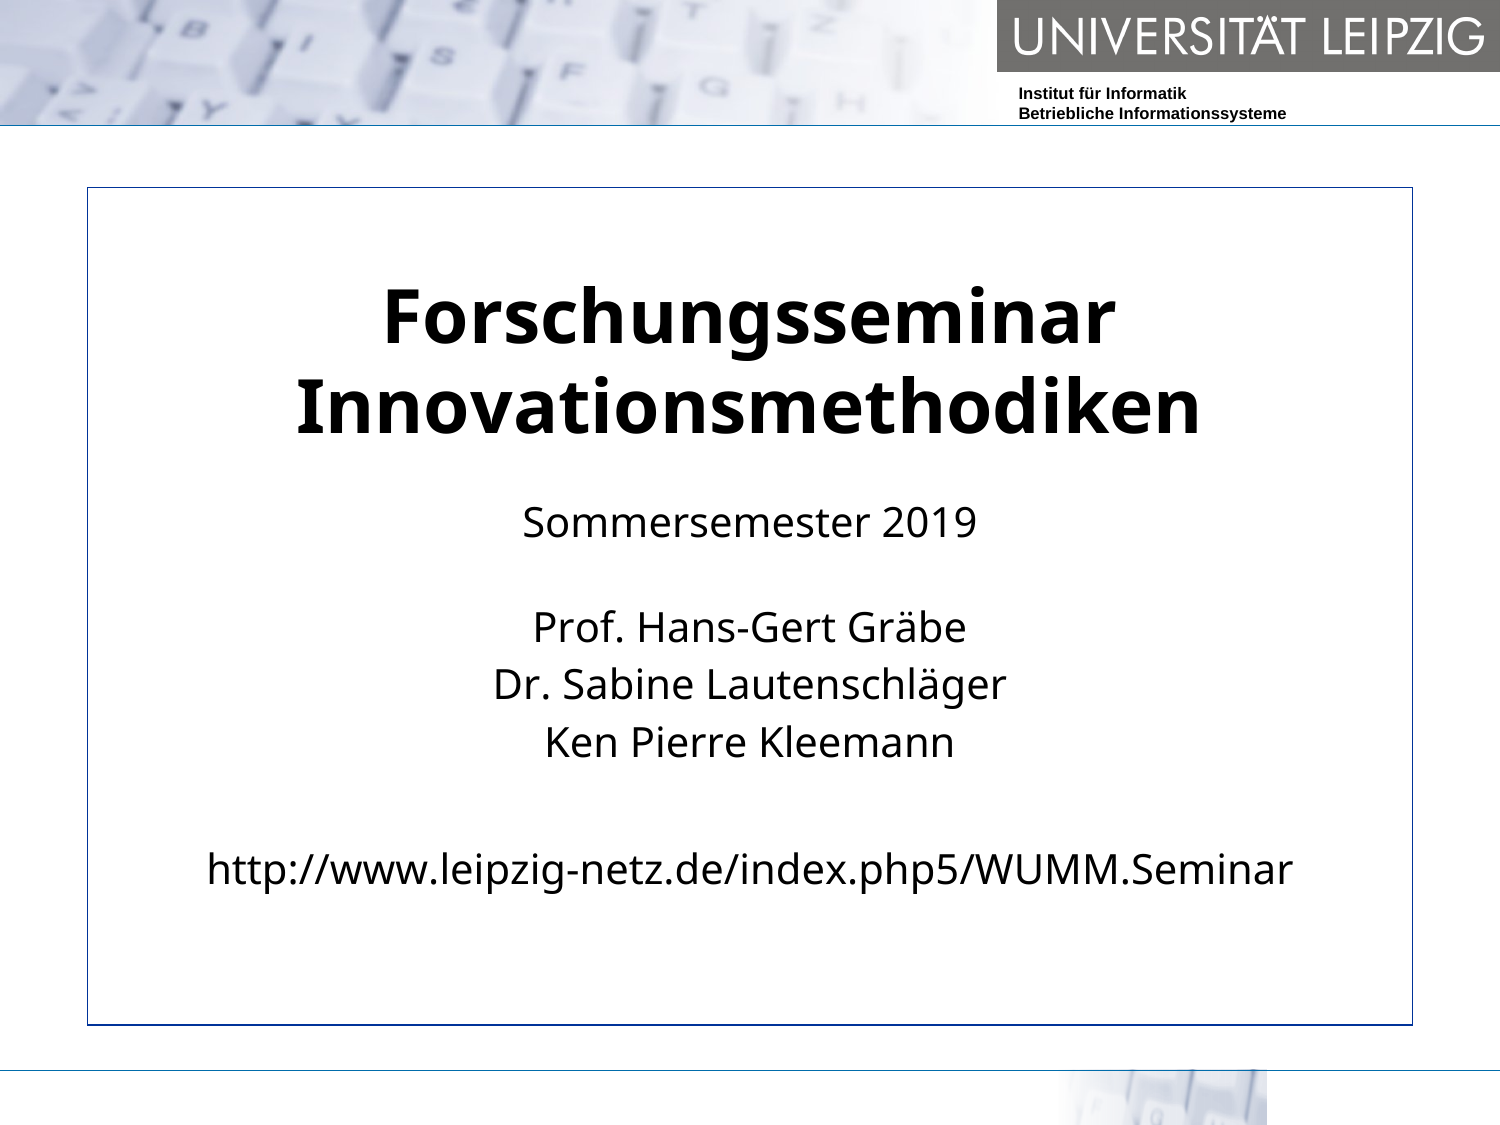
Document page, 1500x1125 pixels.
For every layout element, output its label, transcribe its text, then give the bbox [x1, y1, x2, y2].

text_box Forschungsseminar Innovationsmethodiken Sommersemester 2019 Prof. Hans-Gert Gräbe Dr. Sabine Lautenschläger Ken Pierre Kleemann http://www.leipzig-netz.de/index.php5/WUMM.Seminar [87, 187, 1413, 1026]
picture [0, 0, 1500, 125]
picture [1057, 1071, 1267, 1125]
